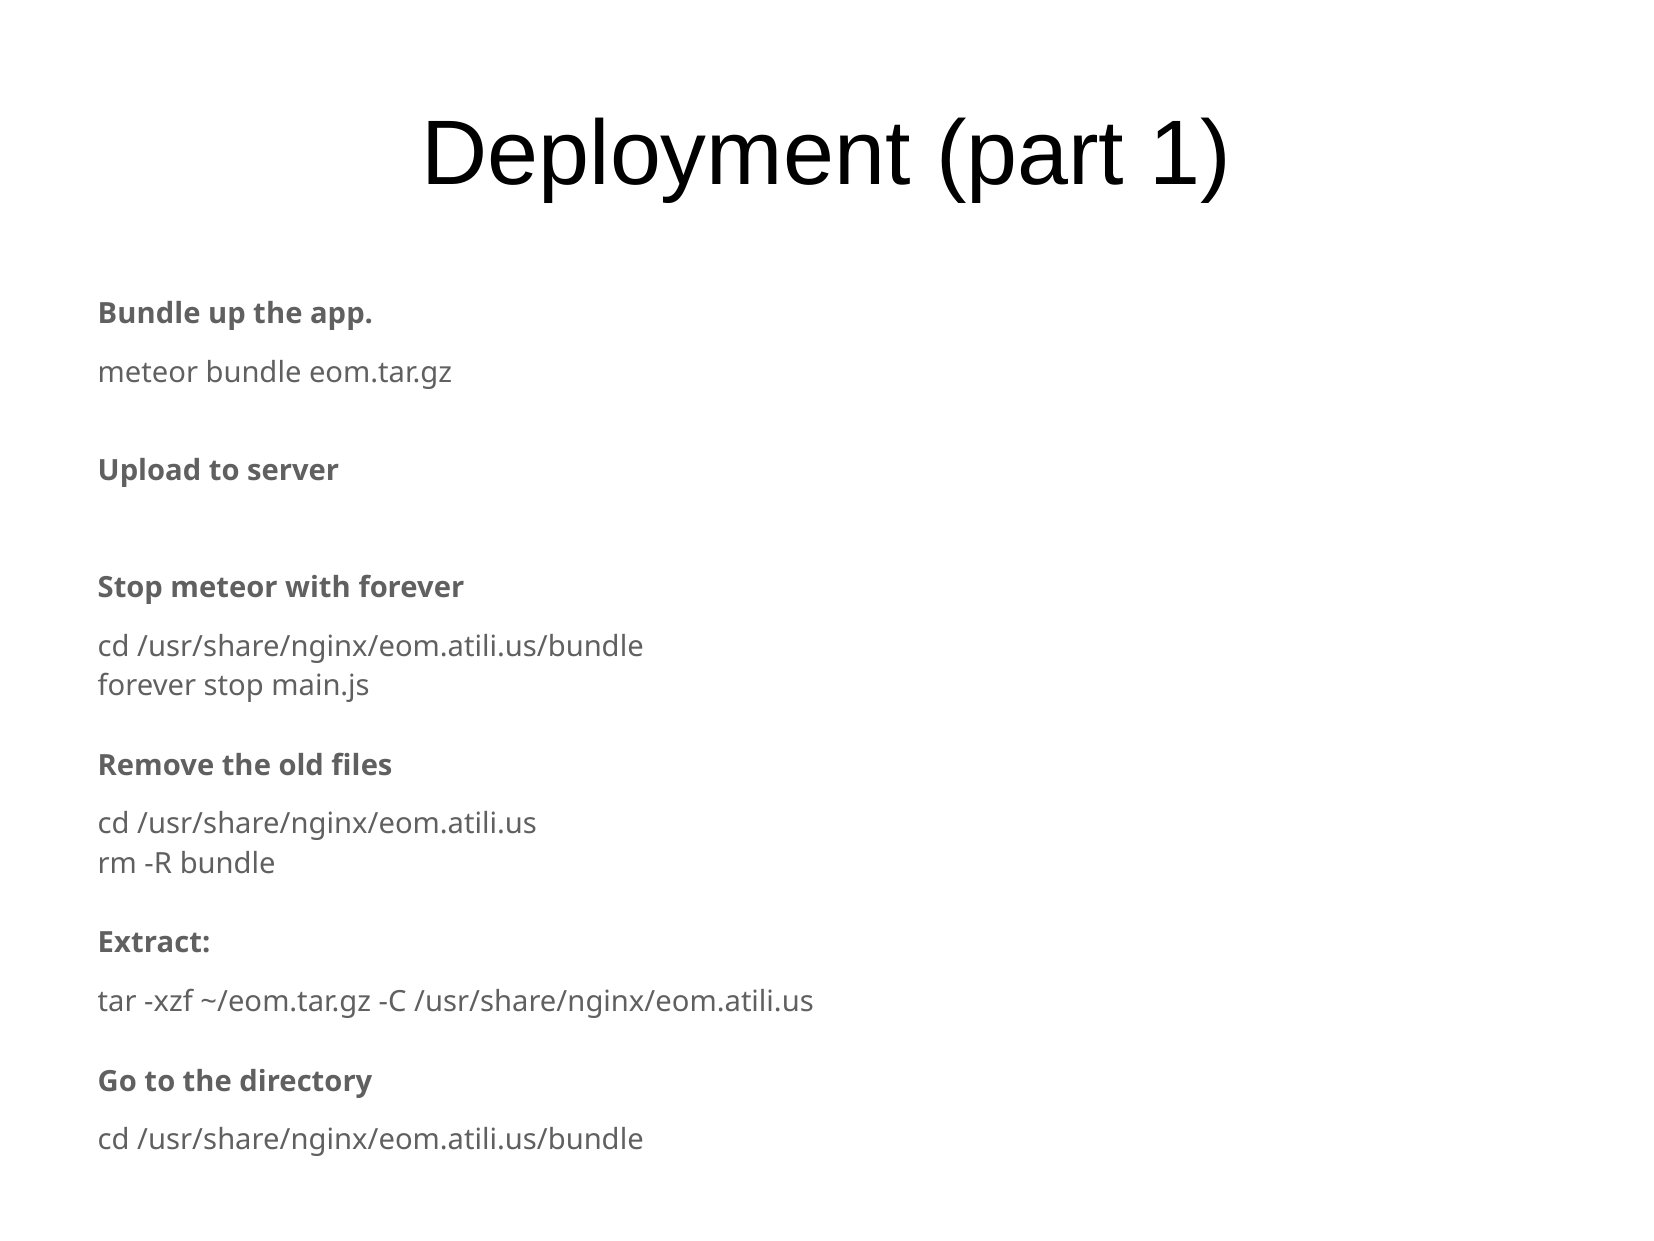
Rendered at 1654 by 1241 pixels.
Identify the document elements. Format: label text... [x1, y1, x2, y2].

title Deployment (part 1) [82, 49, 1571, 257]
text_box Bundle up the app. meteor bundle eom.tar.gz Upload to server Stop meteor with forever cd /usr/share/nginx/eom.atili.us/bundle forever stop main.js Remove the old files cd /usr/share/nginx/eom.atili.us rm -R bundle Extract: tar -xzf ~/eom.tar.gz -C /usr/share/nginx/eom.atili.us Go to the directory cd /usr/share/nginx/eom.atili.us/bundle [82, 285, 1561, 1201]
